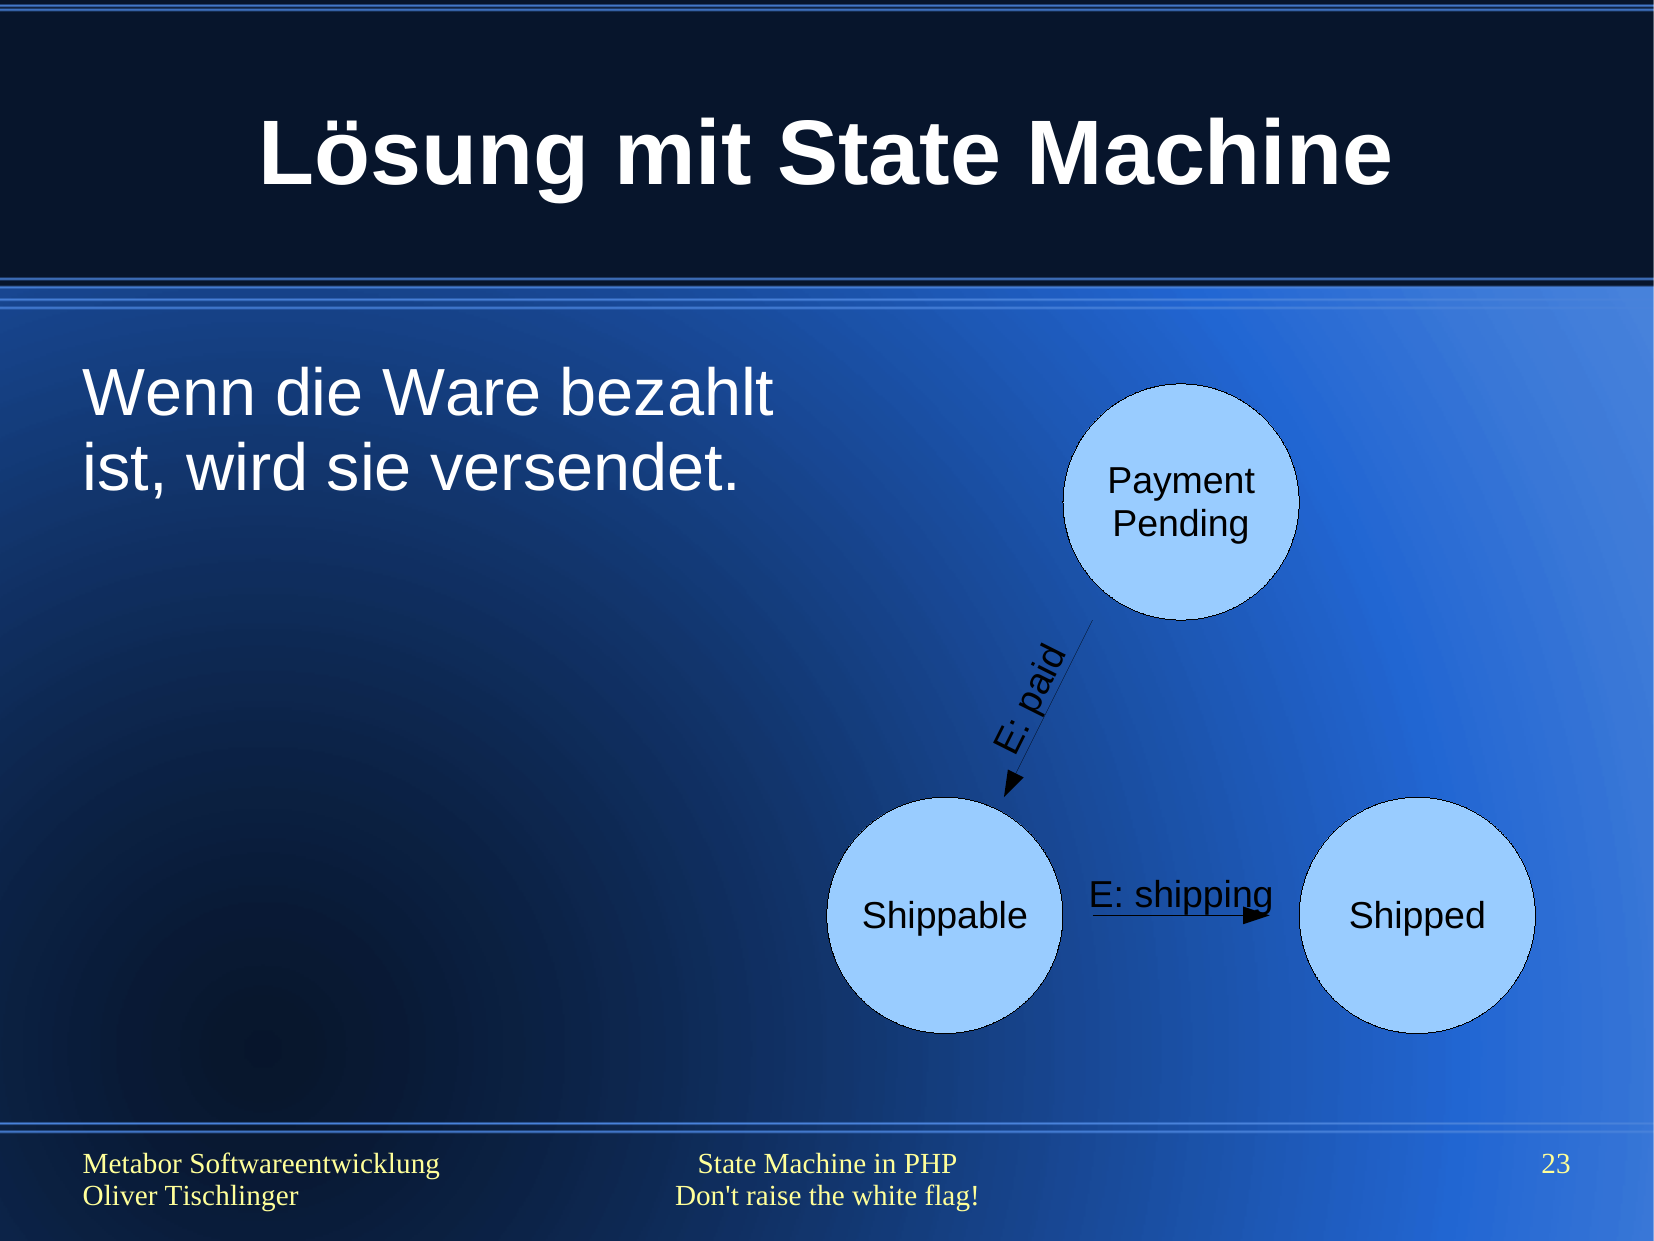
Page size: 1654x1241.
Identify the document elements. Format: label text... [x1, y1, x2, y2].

text_box Payment Pending [1062, 383, 1300, 621]
title Lösung mit State Machine [82, 49, 1571, 257]
list Wenn die Ware bezahlt ist, wird sie versendet. [82, 355, 809, 1058]
picture [0, 0, 1654, 1241]
text_box Shippable [826, 797, 1063, 1034]
text_box Shipped [1299, 797, 1536, 1034]
